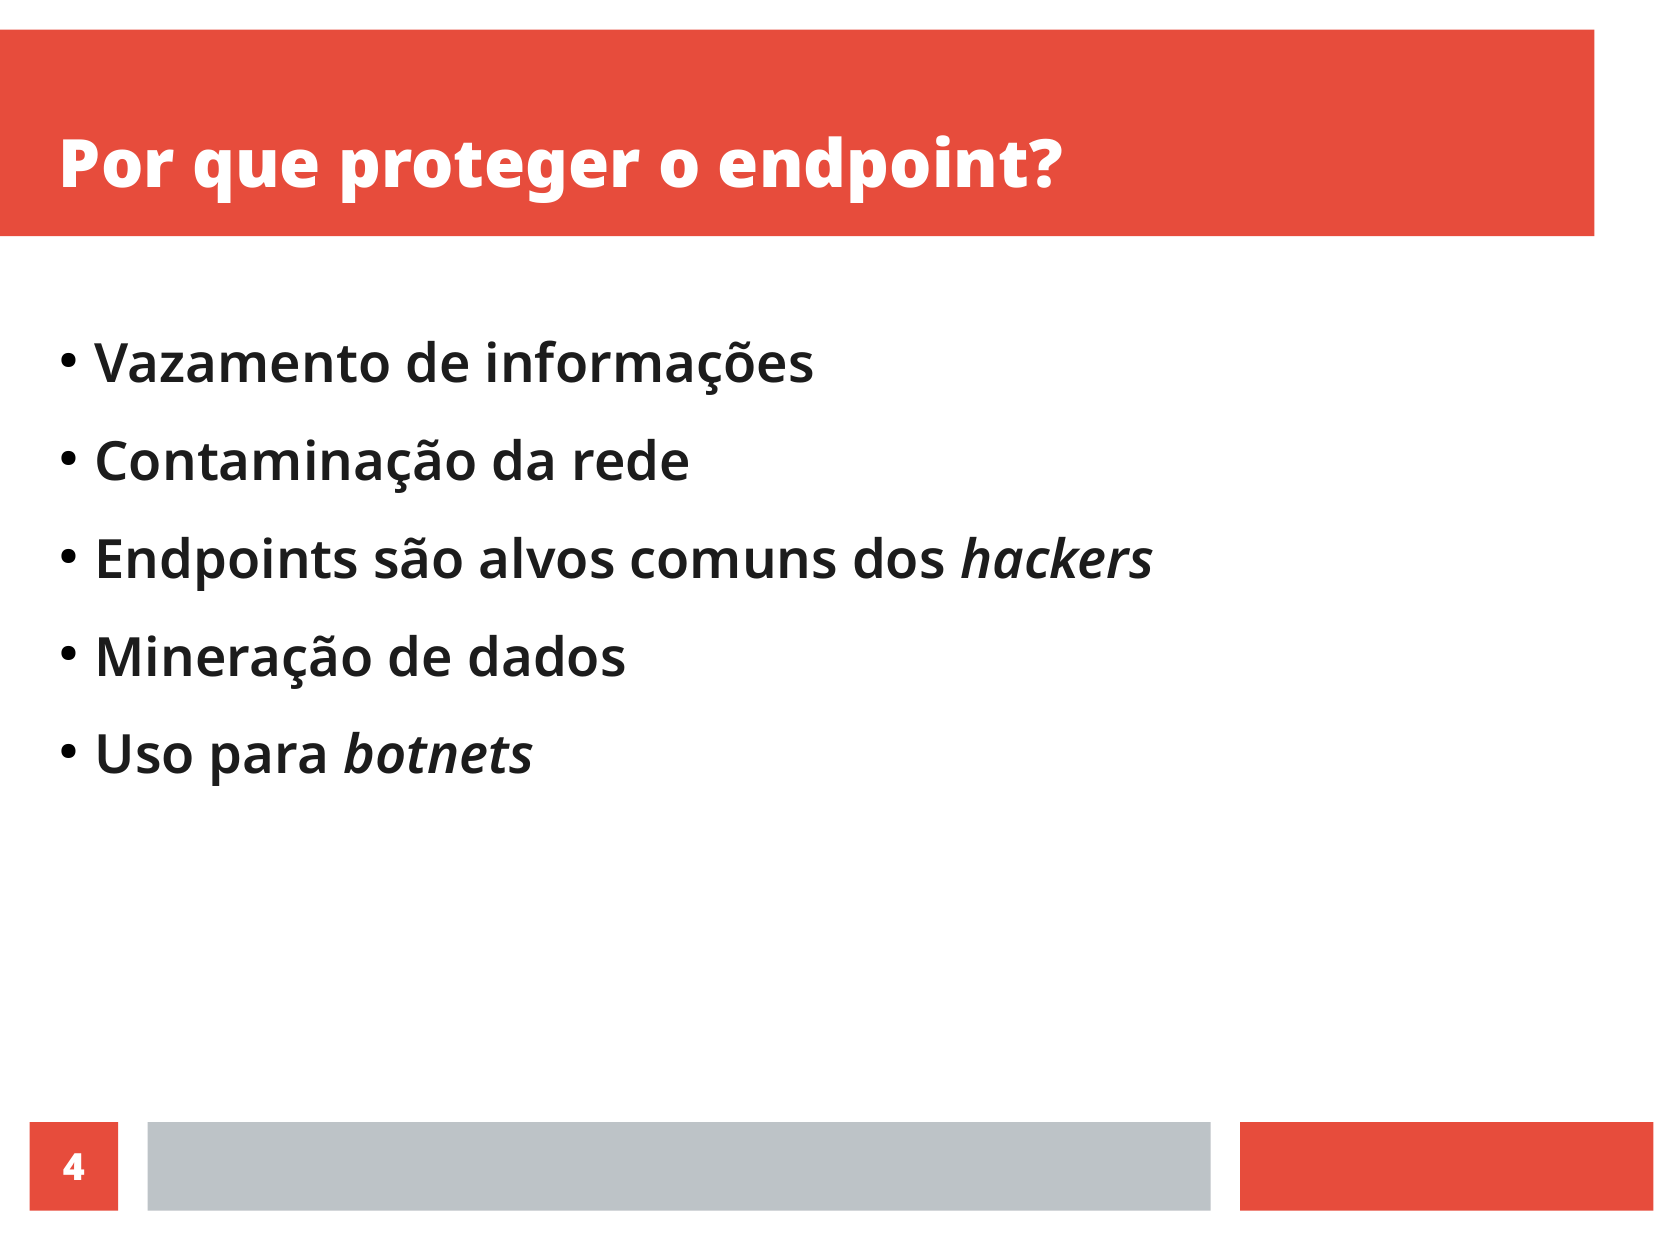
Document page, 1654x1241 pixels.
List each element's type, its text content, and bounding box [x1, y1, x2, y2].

list Vazamento de informações Contaminação da rede Endpoints são alvos comuns dos hackers Mineração de dados Uso para botnets [59, 324, 1565, 1093]
title Por que proteger o endpoint? [59, 59, 1595, 207]
